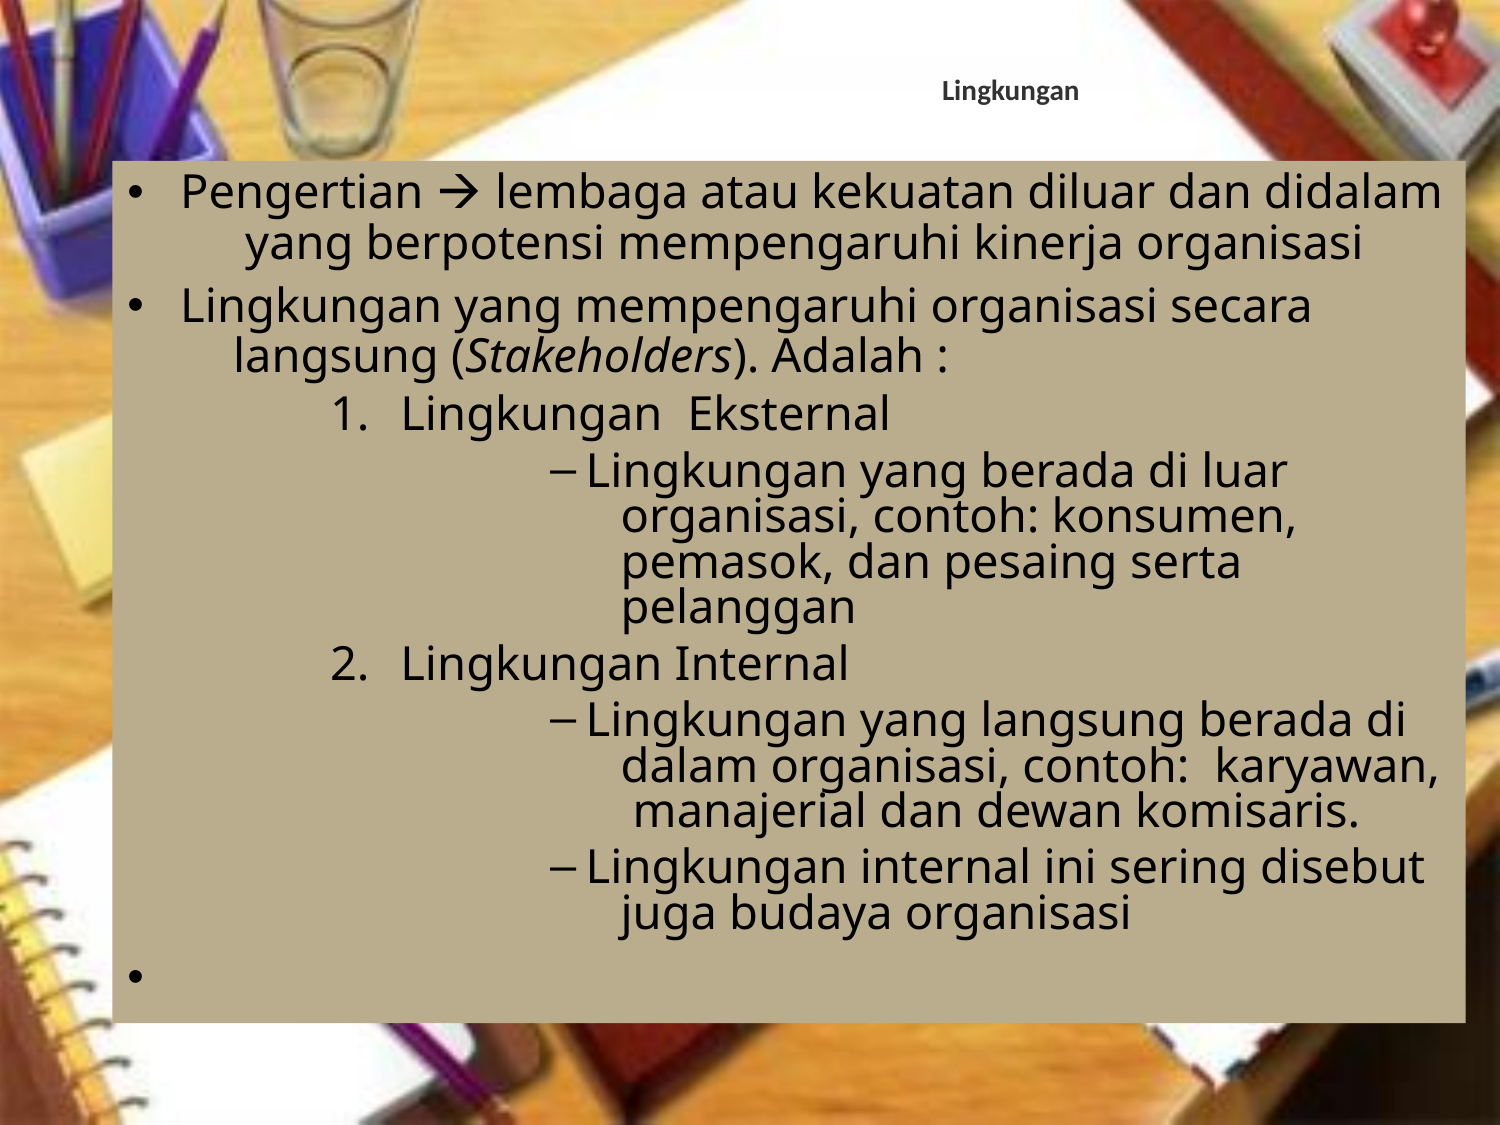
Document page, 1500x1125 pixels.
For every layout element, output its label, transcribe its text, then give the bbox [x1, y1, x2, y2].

title Lingkungan [927, 31, 1466, 147]
list Pengertian  lembaga atau kekuatan diluar dan didalam yang berpotensi mempengaruhi kinerja organisasi Lingkungan yang mempengaruhi organisasi secara langsung (Stakeholders). Adalah : Lingkungan Eksternal Lingkungan yang berada di luar organisasi, contoh: konsumen, pemasok, dan pesaing serta pelanggan Lingkungan Internal Lingkungan yang langsung berada di dalam organisasi, contoh: karyawan, manajerial dan dewan komisaris. Lingkungan internal ini sering disebut juga budaya organisasi [112, 160, 1466, 1024]
